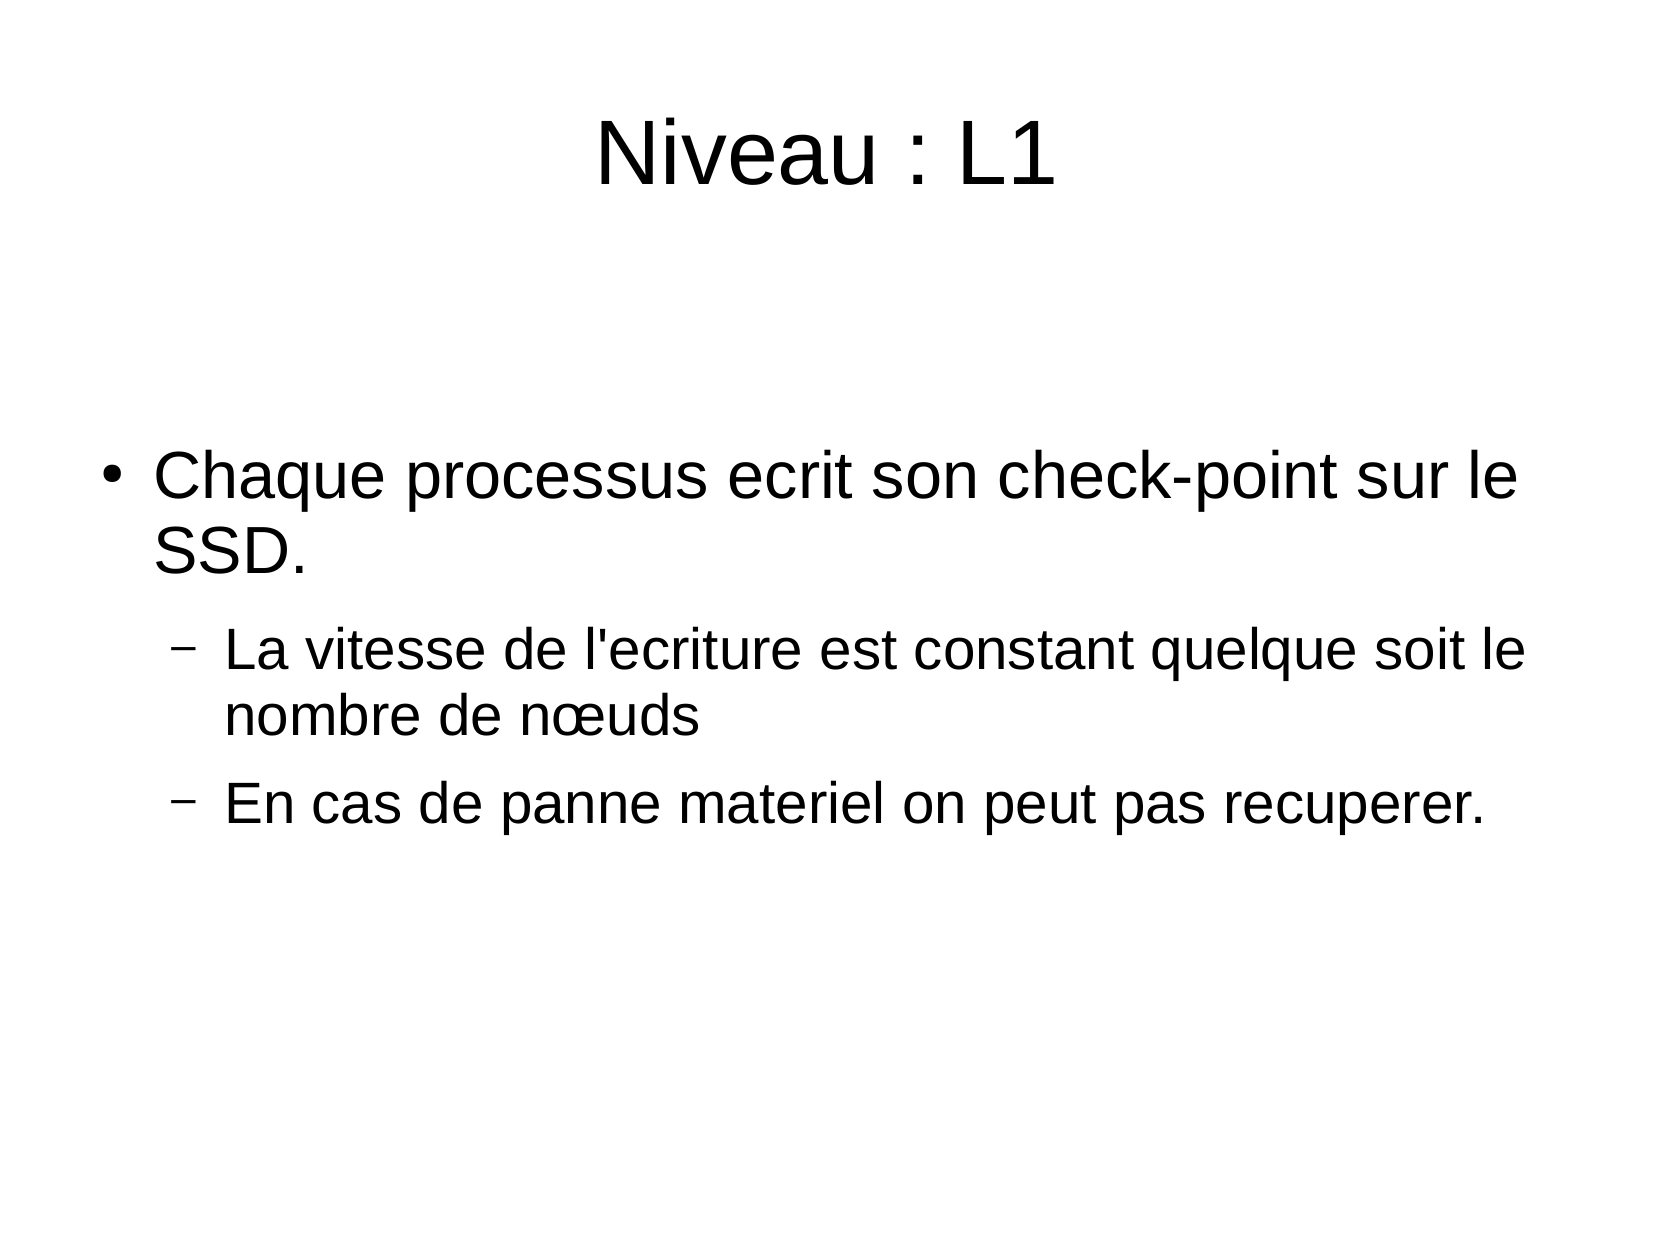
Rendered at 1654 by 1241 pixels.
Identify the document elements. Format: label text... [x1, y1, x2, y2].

title Niveau : L1 [82, 49, 1571, 257]
list Chaque processus ecrit son check-point sur le SSD. La vitesse de l'ecriture est constant quelque soit le nombre de nœuds En cas de panne materiel on peut pas recuperer. [82, 438, 1538, 1158]
